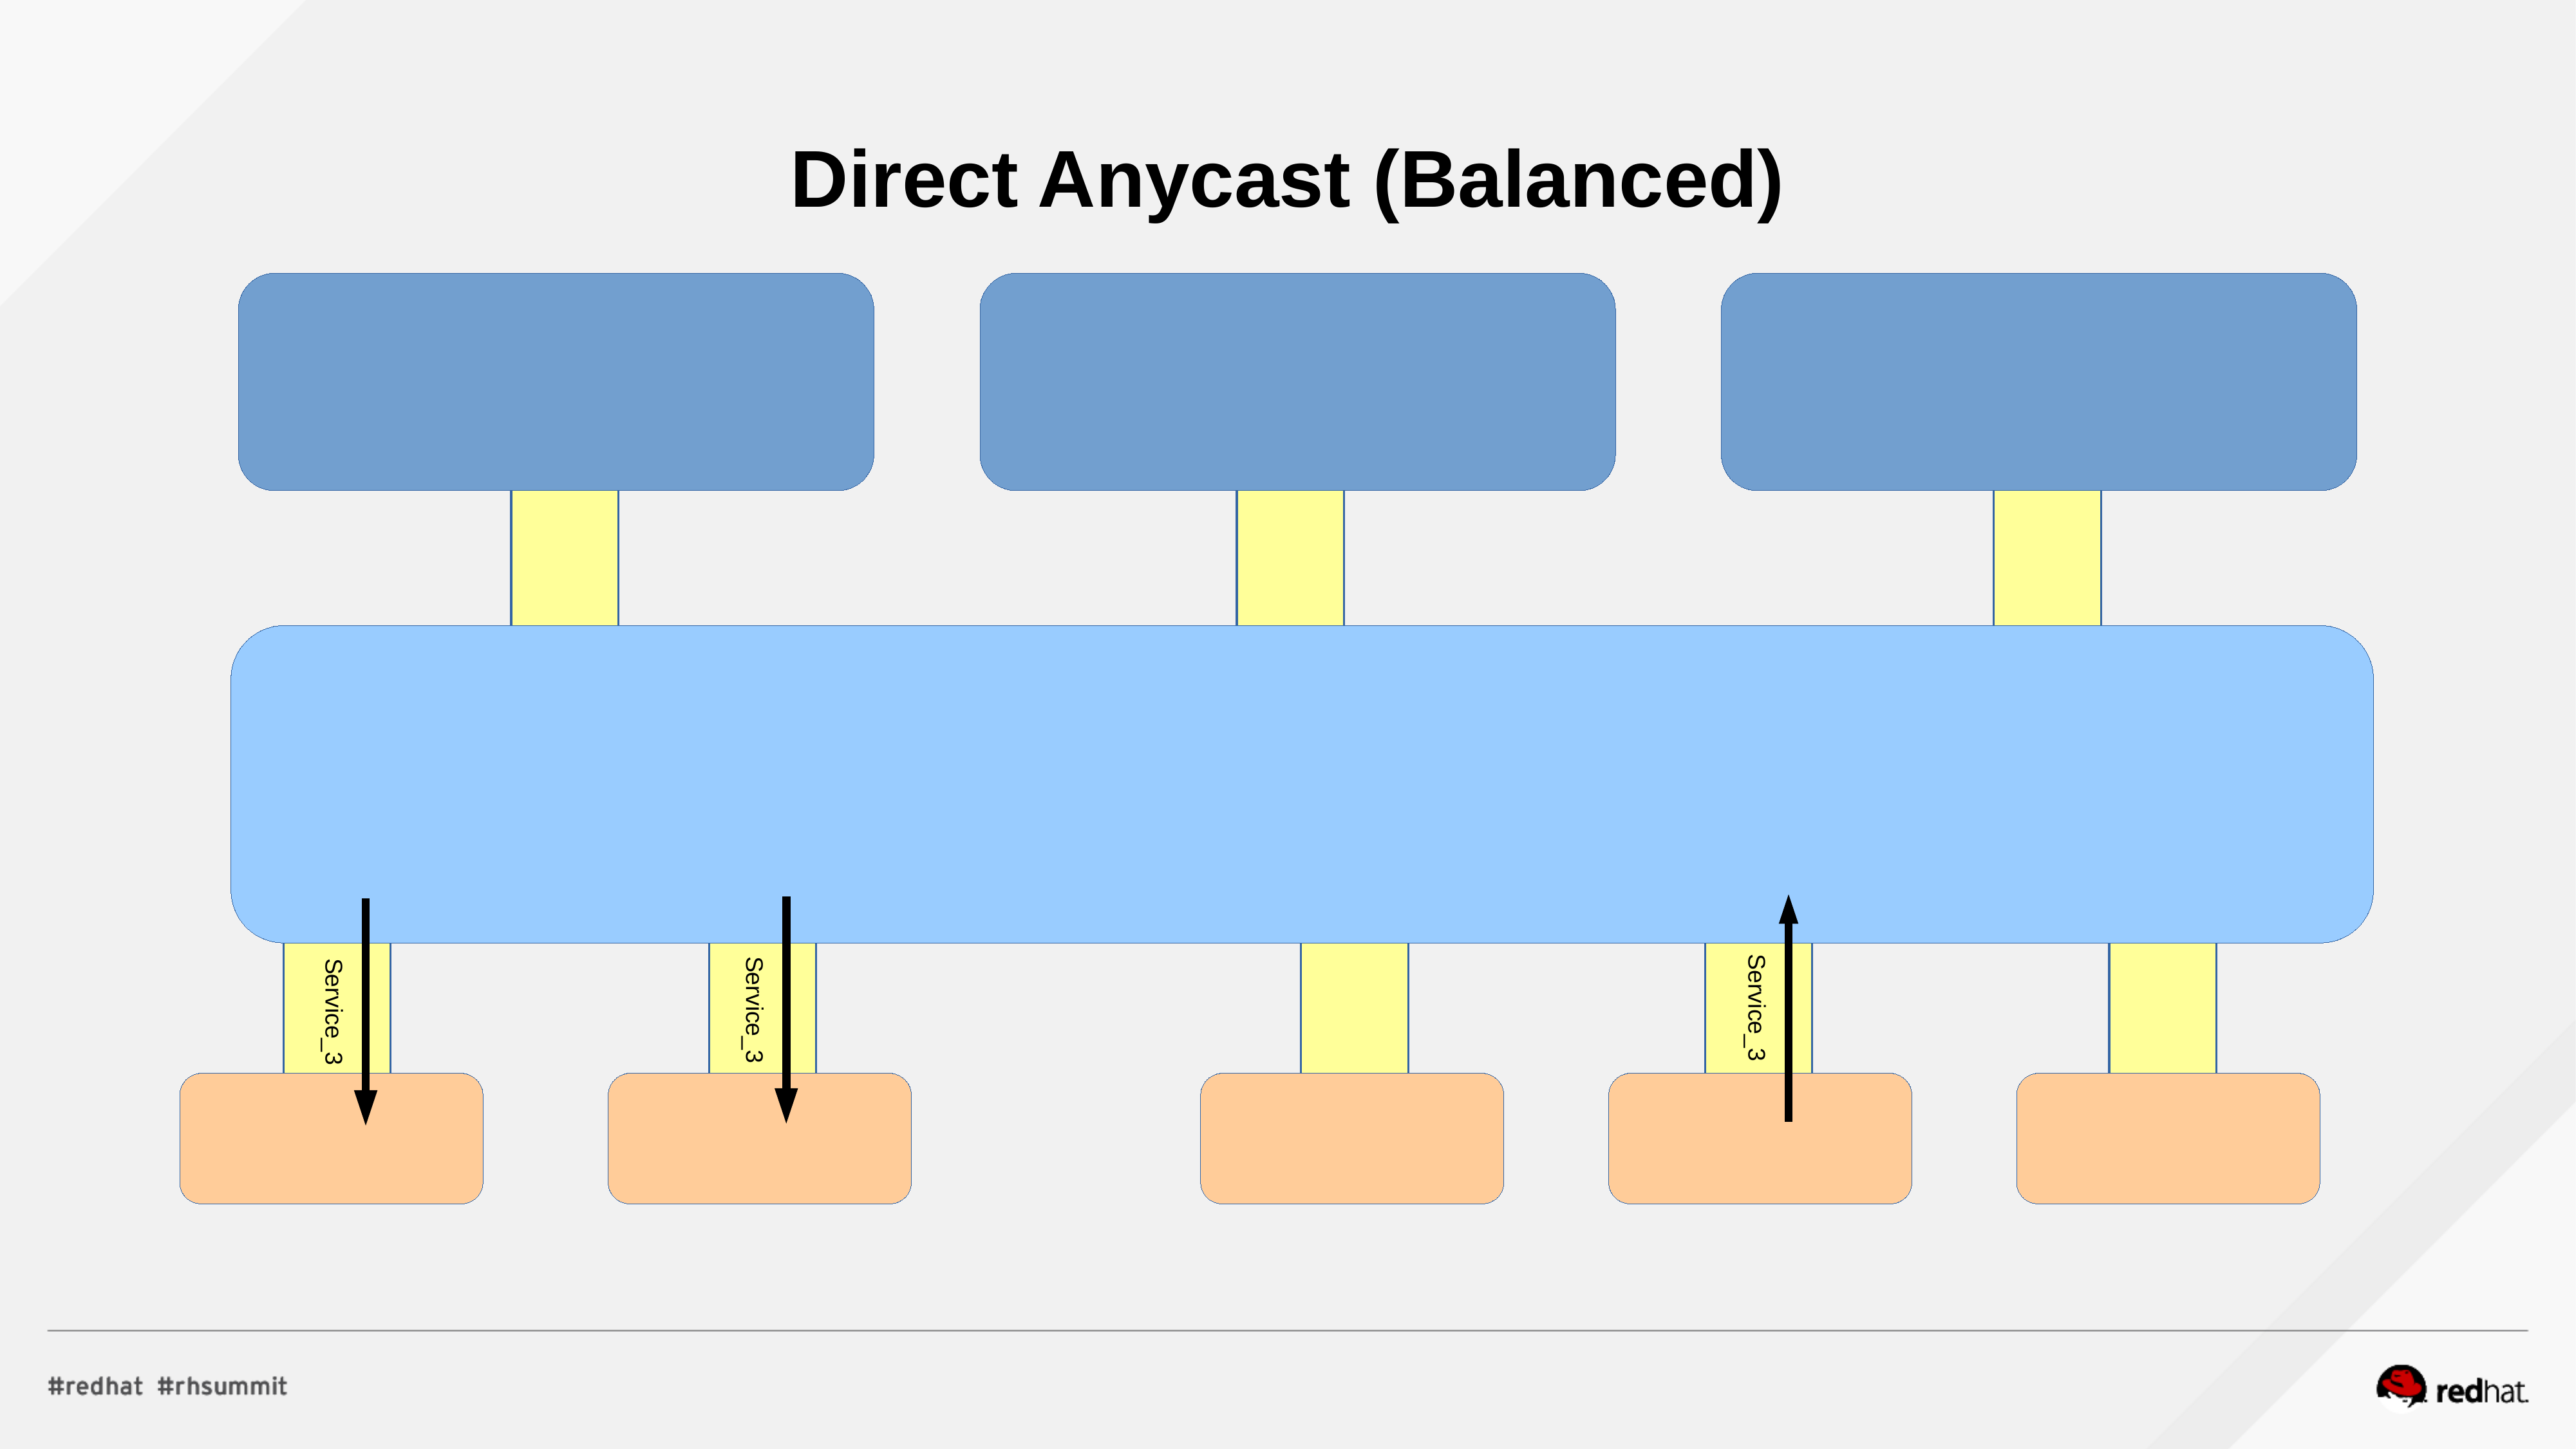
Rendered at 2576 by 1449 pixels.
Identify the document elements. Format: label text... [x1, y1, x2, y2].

title Direct Anycast (Balanced) [129, 57, 2447, 300]
text_box [180, 300, 2374, 1204]
picture [0, 0, 2576, 1449]
